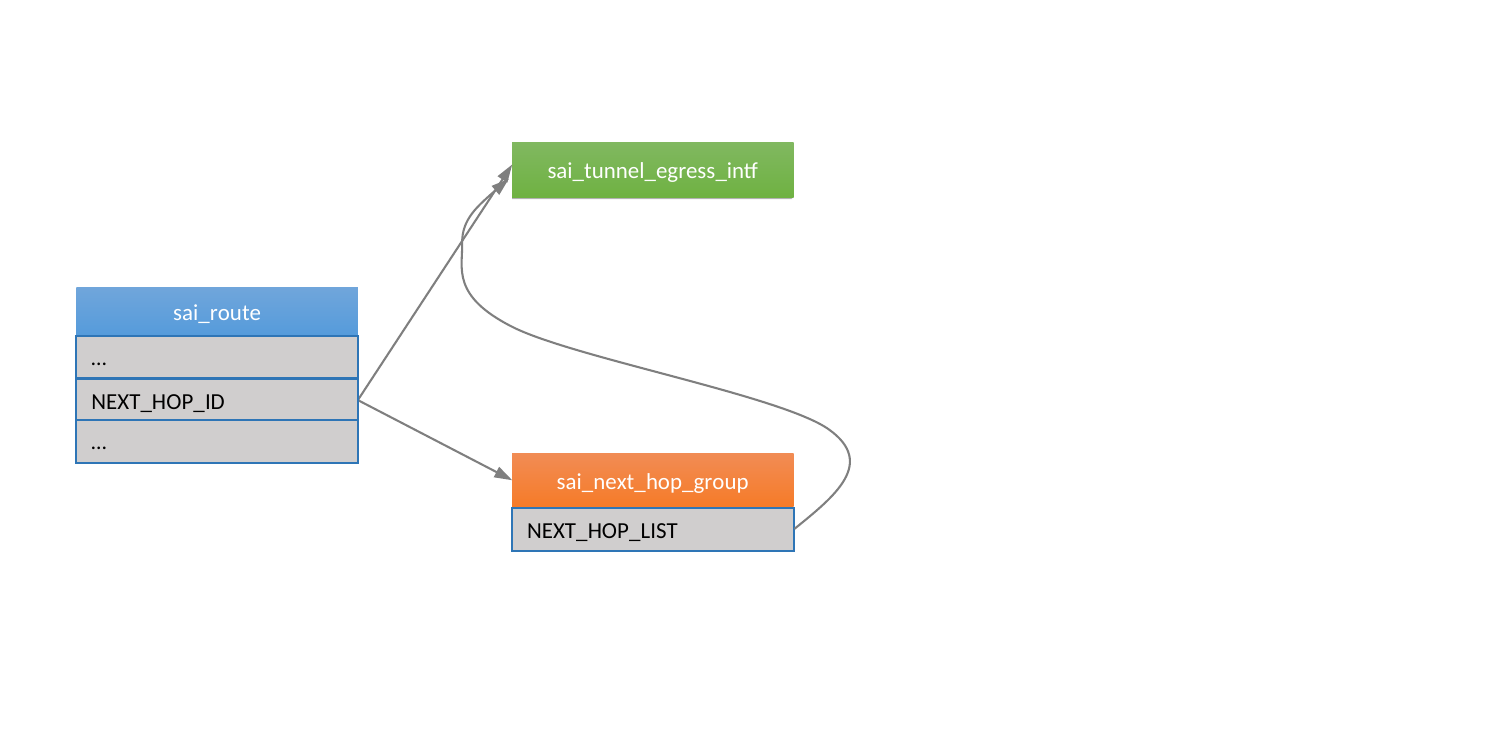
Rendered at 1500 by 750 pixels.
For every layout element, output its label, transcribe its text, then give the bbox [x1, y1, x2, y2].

text_box NEXT_HOP_ID [76, 380, 358, 419]
text_box sai_next_hop_group [512, 454, 794, 507]
text_box … [76, 420, 358, 464]
text_box … [76, 335, 358, 379]
text_box sai_route [76, 287, 358, 335]
text_box sai_tunnel_egress_intf [512, 143, 794, 197]
text_box NEXT_HOP_LIST [512, 507, 794, 551]
